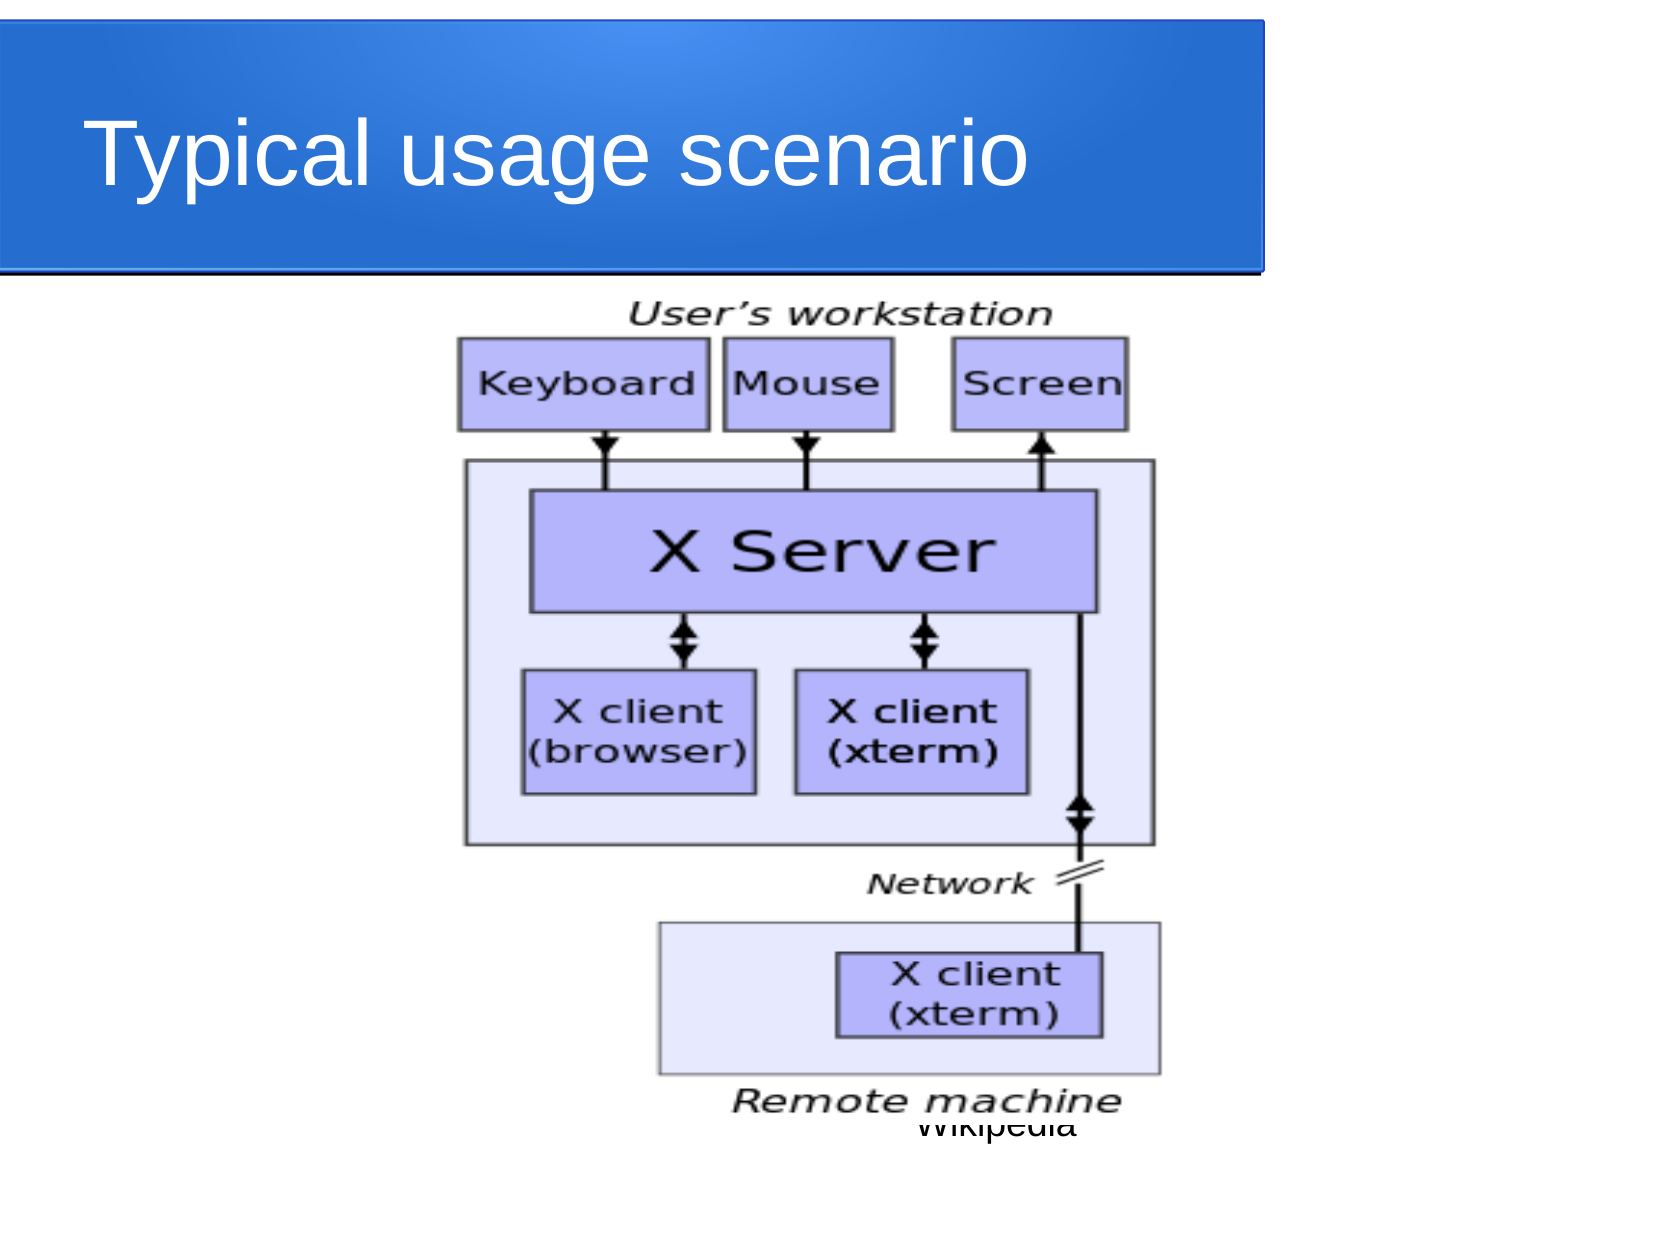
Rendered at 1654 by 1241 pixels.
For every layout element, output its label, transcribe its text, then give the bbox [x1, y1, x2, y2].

picture [449, 286, 1171, 1126]
text_box Wikipedia [900, 1126, 1171, 1152]
title Typical usage scenario [82, 49, 1571, 257]
